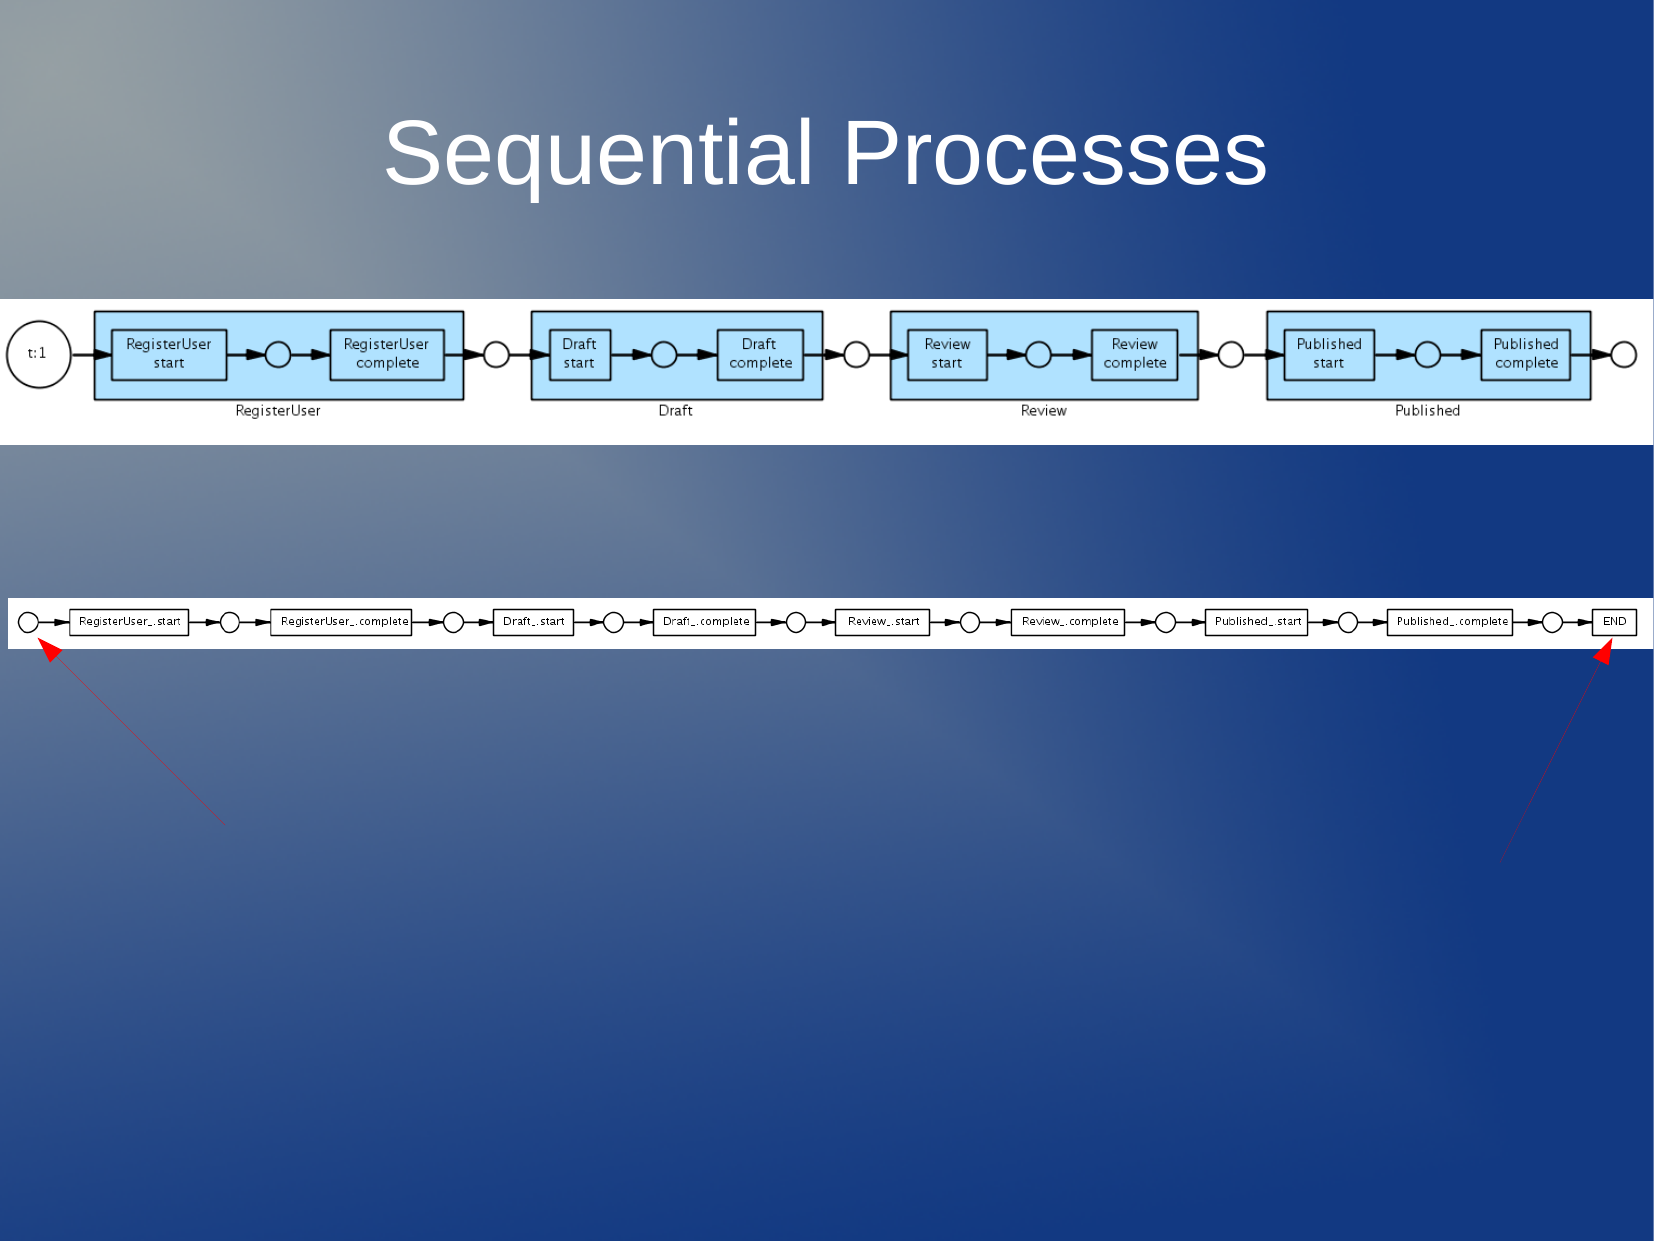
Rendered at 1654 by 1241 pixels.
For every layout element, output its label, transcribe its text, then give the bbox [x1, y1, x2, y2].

picture [0, 0, 1654, 1241]
title Sequential Processes [82, 49, 1571, 257]
